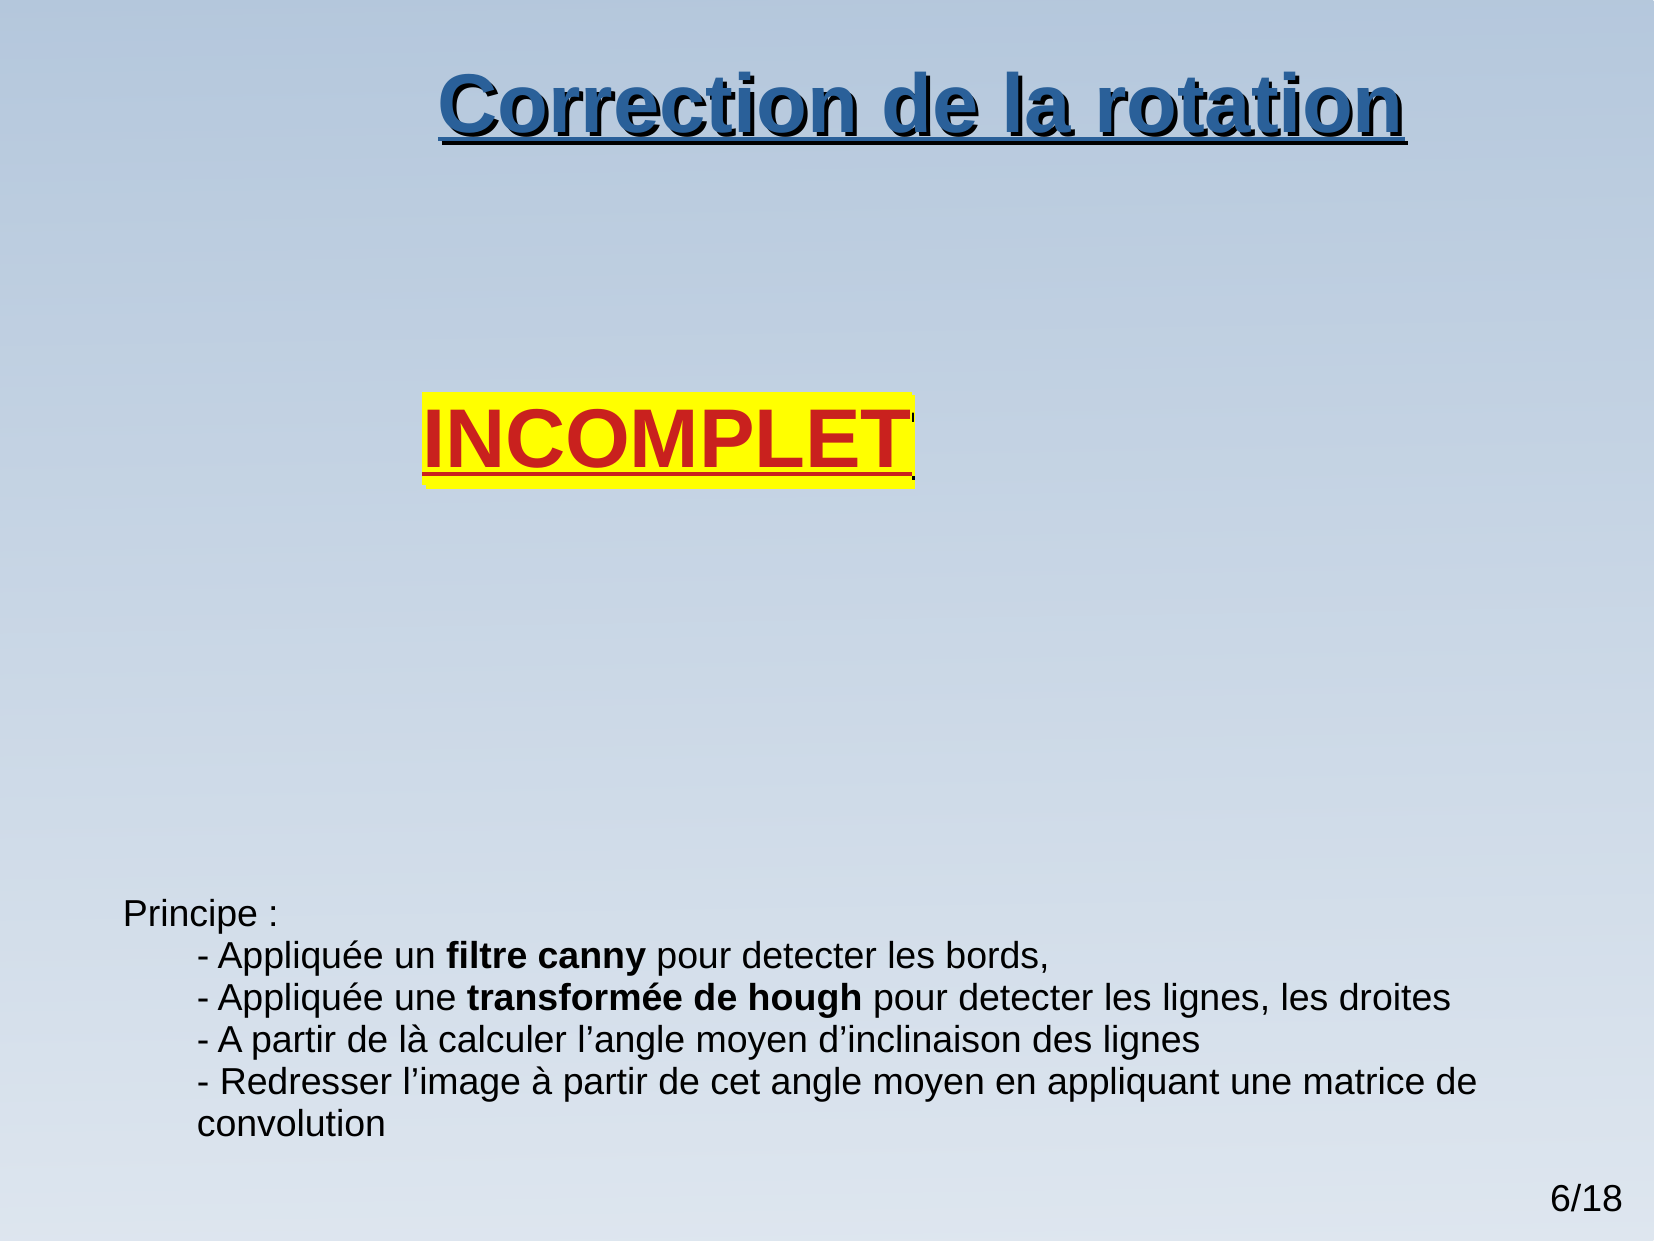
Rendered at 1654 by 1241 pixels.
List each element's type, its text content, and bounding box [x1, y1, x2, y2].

text_box Principe : - Appliquée un filtre canny pour detecter les bords, - Appliquée une transformée de hough pour detecter les lignes, les droites - A partir de là calculer l’angle moyen d’inclinaison des lignes - Redresser l’image à partir de cet angle moyen en appliquant une matrice de convolution [108, 884, 1506, 1152]
title Correction de la rotation [177, 0, 1654, 207]
text_box INCOMPLET [407, 384, 989, 493]
